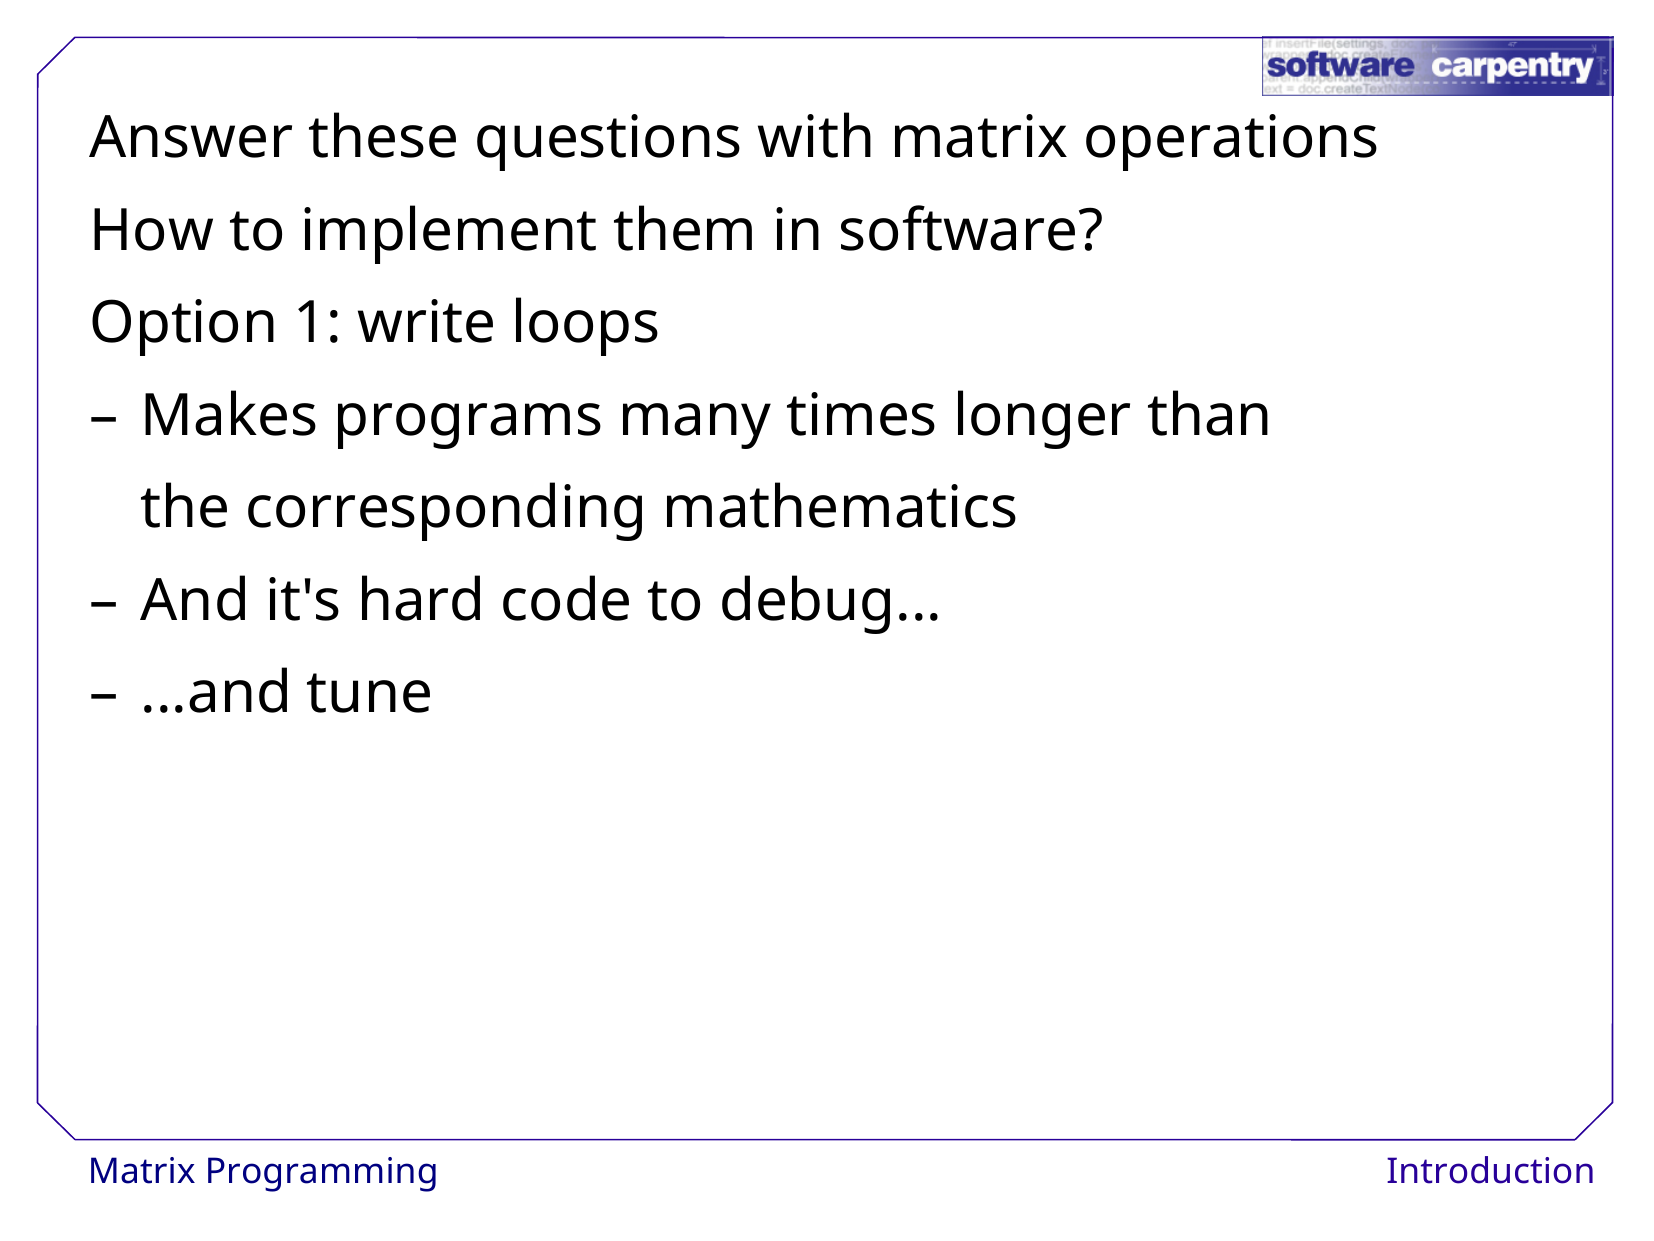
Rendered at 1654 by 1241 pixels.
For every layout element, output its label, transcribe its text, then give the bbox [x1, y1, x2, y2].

picture [1262, 36, 1614, 96]
text_box Answer these questions with matrix operations How to implement them in software? Option 1: write loops – Makes programs many times longer than the corresponding mathematics – And it's hard code to debug... – ...and tune [75, 99, 1564, 1074]
